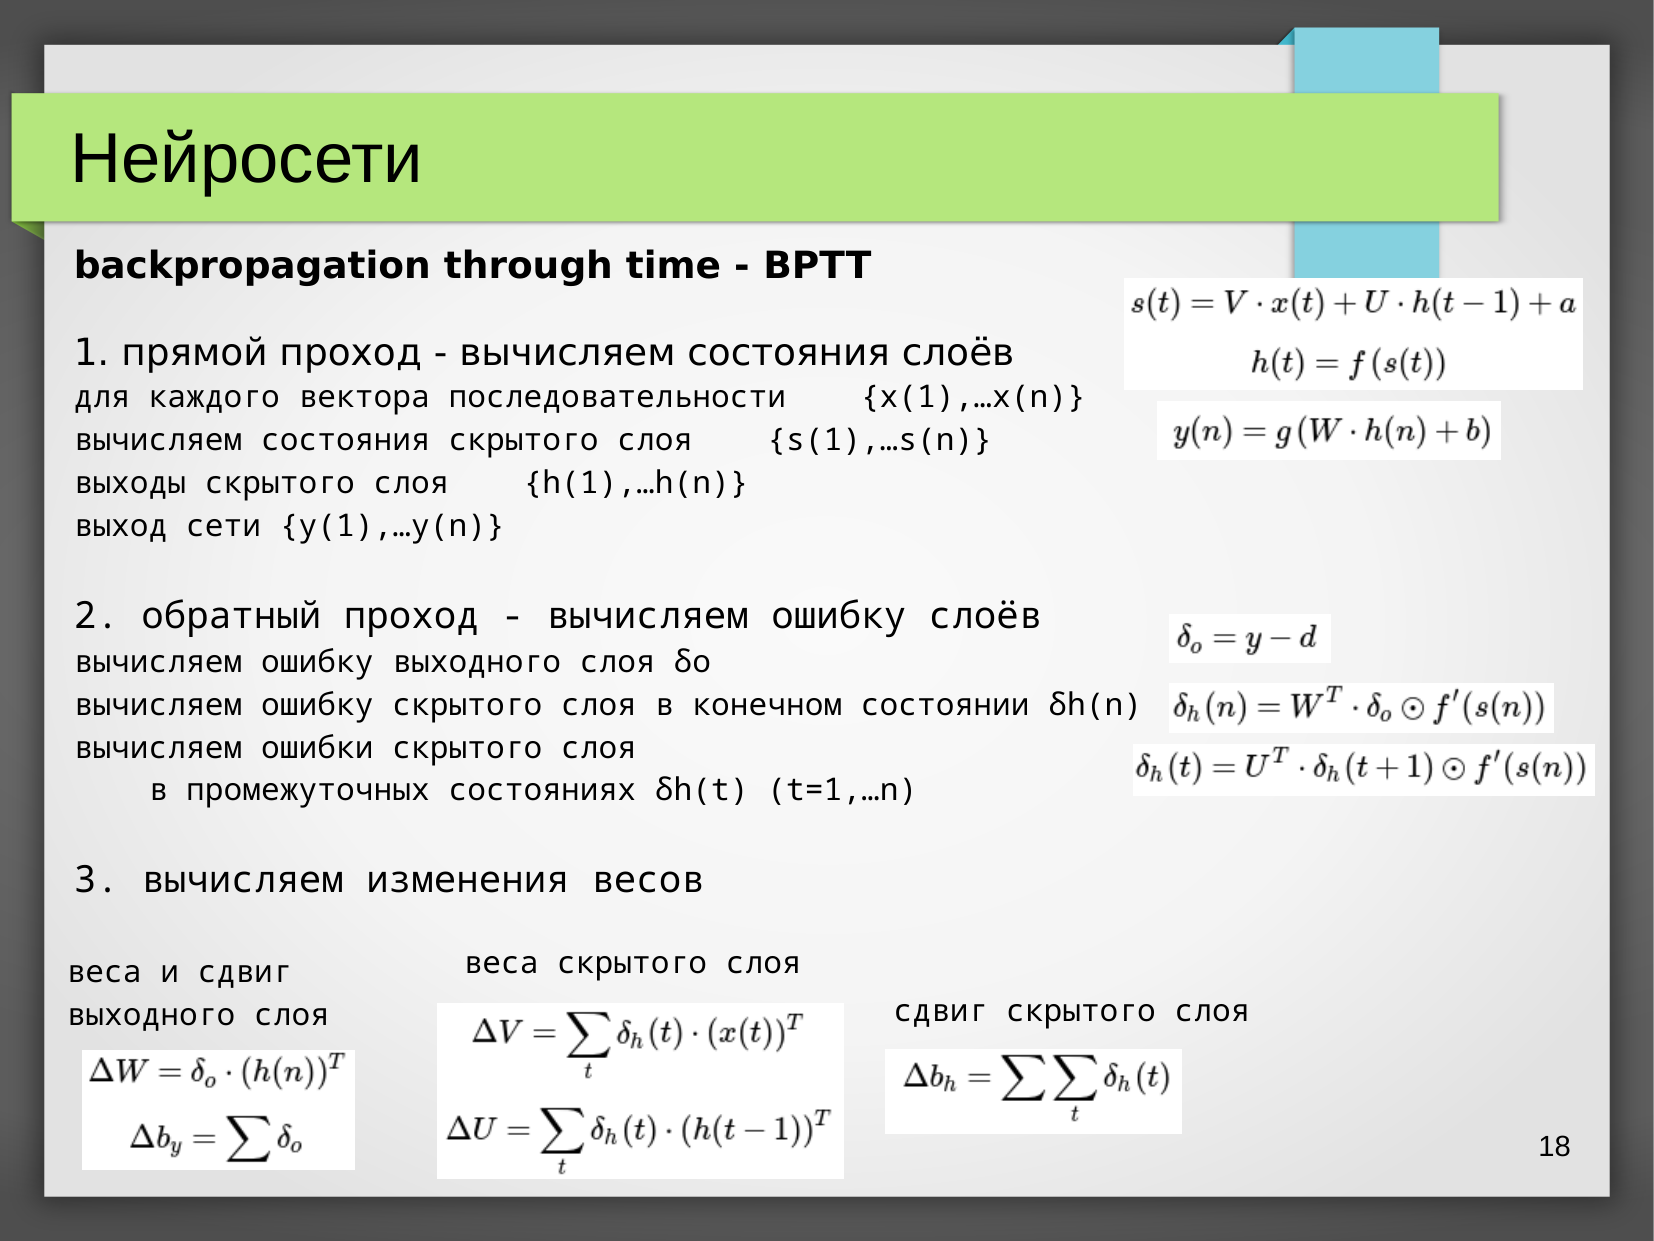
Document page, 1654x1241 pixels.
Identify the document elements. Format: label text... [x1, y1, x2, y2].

text_box веса и сдвиг выходного слоя [51, 941, 355, 1040]
text_box сдвиг скрытого слоя [878, 980, 1276, 1037]
picture [0, 0, 1654, 1241]
text_box веса скрытого слоя [448, 933, 827, 990]
text_box backpropagation through time - BPTT 1. прямой проход - вычисляем состояния слоёв для каждого вектора последовательности {x(1),…x(n)} вычисляем состояния скрытого слоя {s(1),…s(n)} выходы скрытого слоя {h(1),…h(n)} выход сети {y(1),…y(n)} 2. обратный проход - вычисляем ошибку слоёв вычисляем ошибку выходного слоя δo вычисляем ошибку скрытого слоя в конечном состоянии δh(n) вычисляем ошибки скрытого слоя в промежуточных состояниях δh(t) (t=1,…n) 3. вычисляем изменения весов [59, 236, 1193, 897]
title Нейросети [70, 118, 1205, 199]
